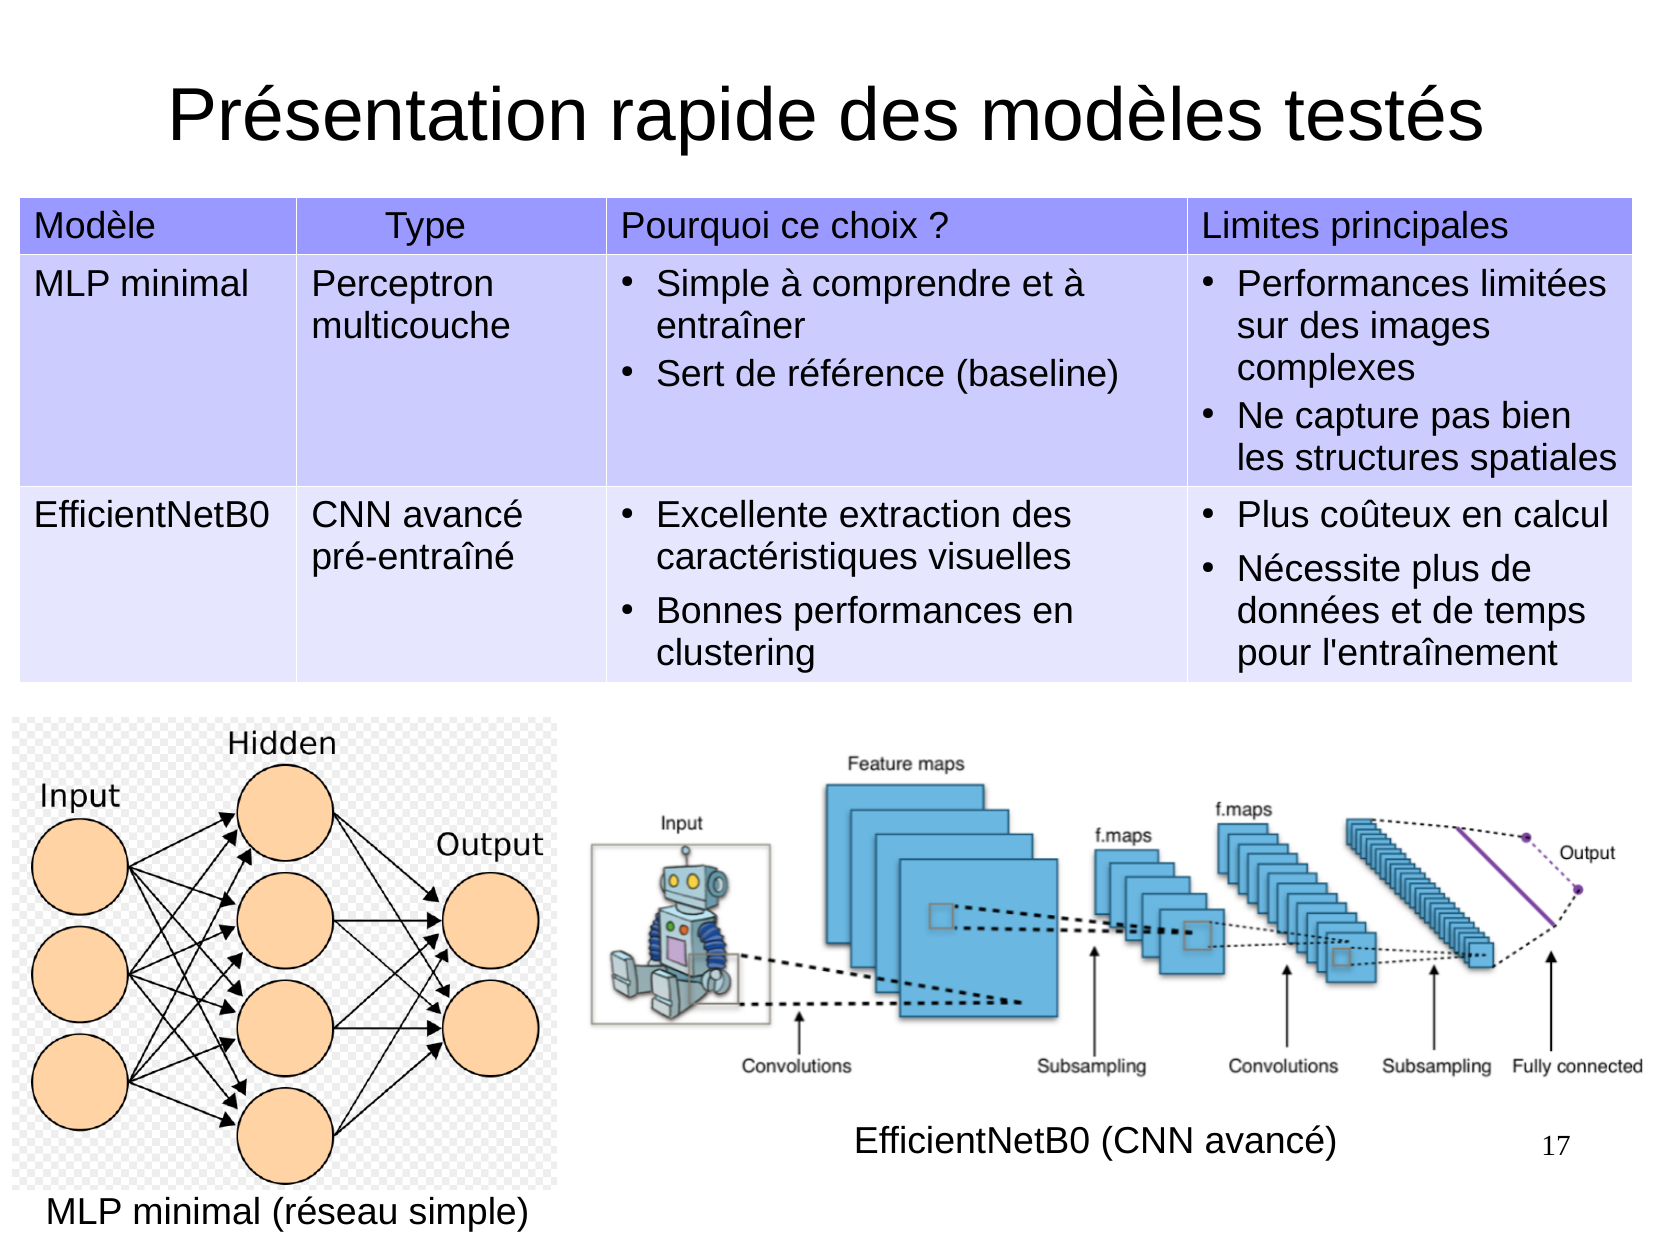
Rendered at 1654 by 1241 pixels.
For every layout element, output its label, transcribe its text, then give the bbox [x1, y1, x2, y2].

table_cell Excellente extraction des caractéristiques visuelles Bonnes performances en clustering [607, 487, 1187, 682]
title Présentation rapide des modèles testés [82, 29, 1571, 197]
text_box EfficientNetB0 (CNN avancé) [839, 1111, 1353, 1169]
table_cell EfficientNetB0 [20, 487, 296, 682]
table_cell Performances limitées sur des images complexes Ne capture pas bien les structures spatiales [1188, 255, 1632, 486]
table_header Limites principales [1188, 198, 1632, 254]
picture [571, 745, 1654, 1083]
picture [12, 717, 557, 1190]
table_cell Plus coûteux en calcul Nécessite plus de données et de temps pour l'entraînement [1188, 487, 1632, 682]
table_header Pourquoi ce choix ? [607, 198, 1187, 254]
table_header Modèle [20, 198, 296, 254]
table_header Type [297, 198, 606, 254]
table_cell MLP minimal [20, 255, 296, 486]
text_box MLP minimal (réseau simple) [30, 1183, 557, 1241]
table_cell Perceptron multicouche [297, 255, 606, 486]
table_cell Simple à comprendre et à entraîner Sert de référence (baseline) [607, 255, 1187, 486]
table_cell CNN avancé pré-entraîné [297, 487, 606, 682]
